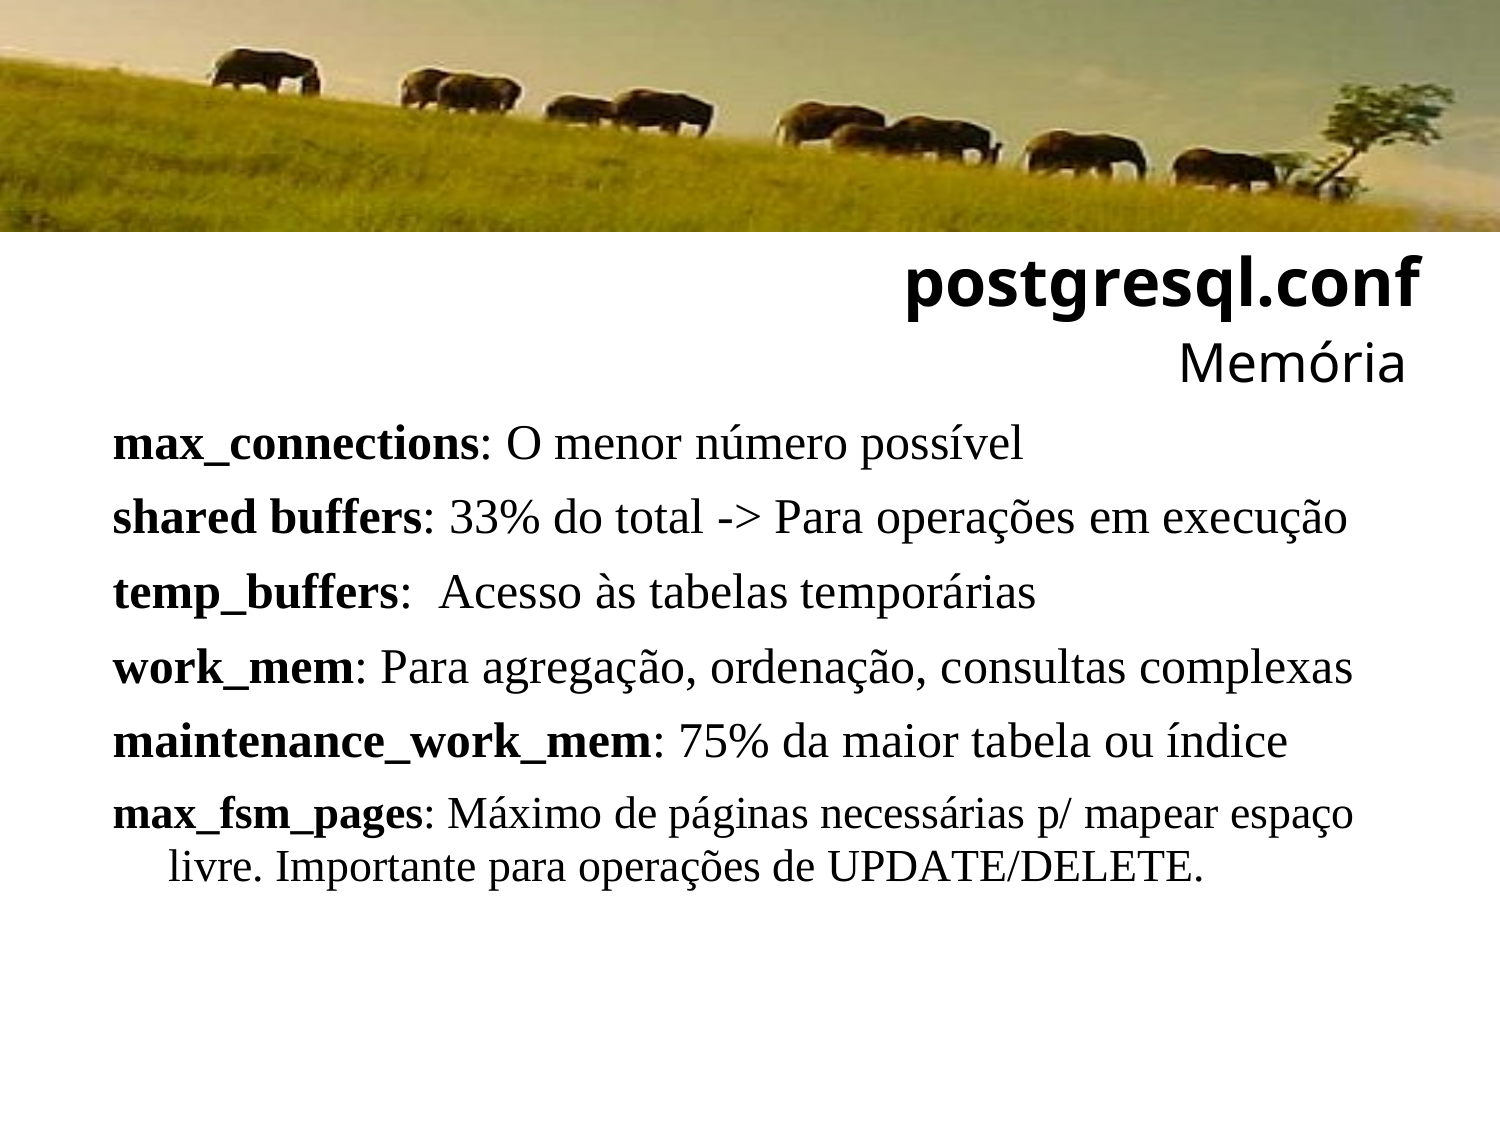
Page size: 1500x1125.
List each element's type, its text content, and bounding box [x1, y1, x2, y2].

list max_connections: O menor número possível shared buffers: 33% do total -> Para operações em execução temp_buffers: Acesso às tabelas temporárias work_mem: Para agregação, ordenação, consultas complexas maintenance_work_mem: 75% da maior tabela ou índice max_fsm_pages: Máximo de páginas necessárias p/ mapear espaço livre. Importante para operações de UPDATE/DELETE. [112, 411, 1388, 1034]
text_box postgresql.conf Memória [472, 232, 1436, 390]
picture [0, 0, 1500, 232]
